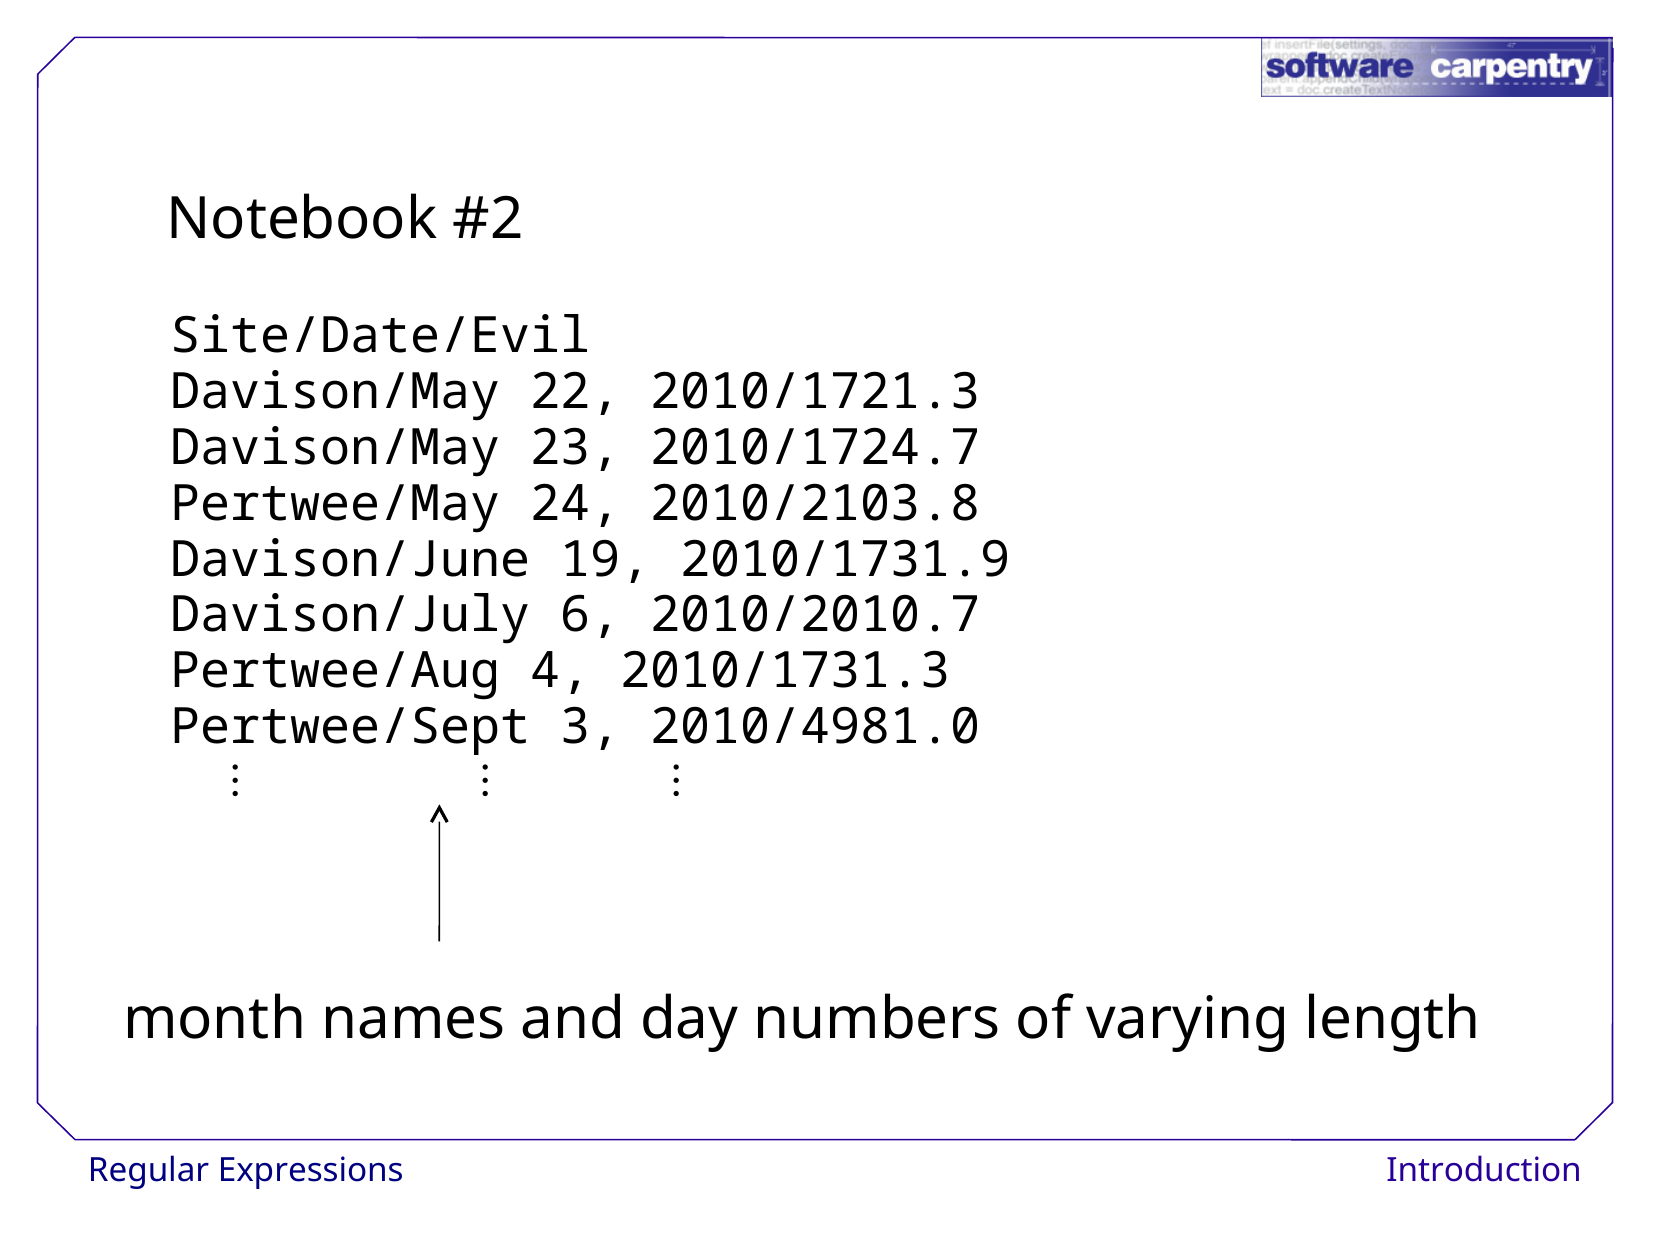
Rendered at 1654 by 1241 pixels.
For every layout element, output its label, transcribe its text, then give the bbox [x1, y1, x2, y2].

text_box Site/Date/Evil Davison/May 22, 2010/1721.3 Davison/May 23, 2010/1724.7 Pertwee/May 24, 2010/2103.8 Davison/June 19, 2010/1731.9 Davison/July 6, 2010/2010.7 Pertwee/Aug 4, 2010/1731.3 Pertwee/Sept 3, 2010/4981.0 ⋮ ⋮ ⋮ [155, 300, 1535, 818]
text_box month names and day numbers of varying length [108, 979, 1564, 1060]
text_box Notebook #2 [151, 138, 1530, 259]
picture [1261, 39, 1613, 97]
